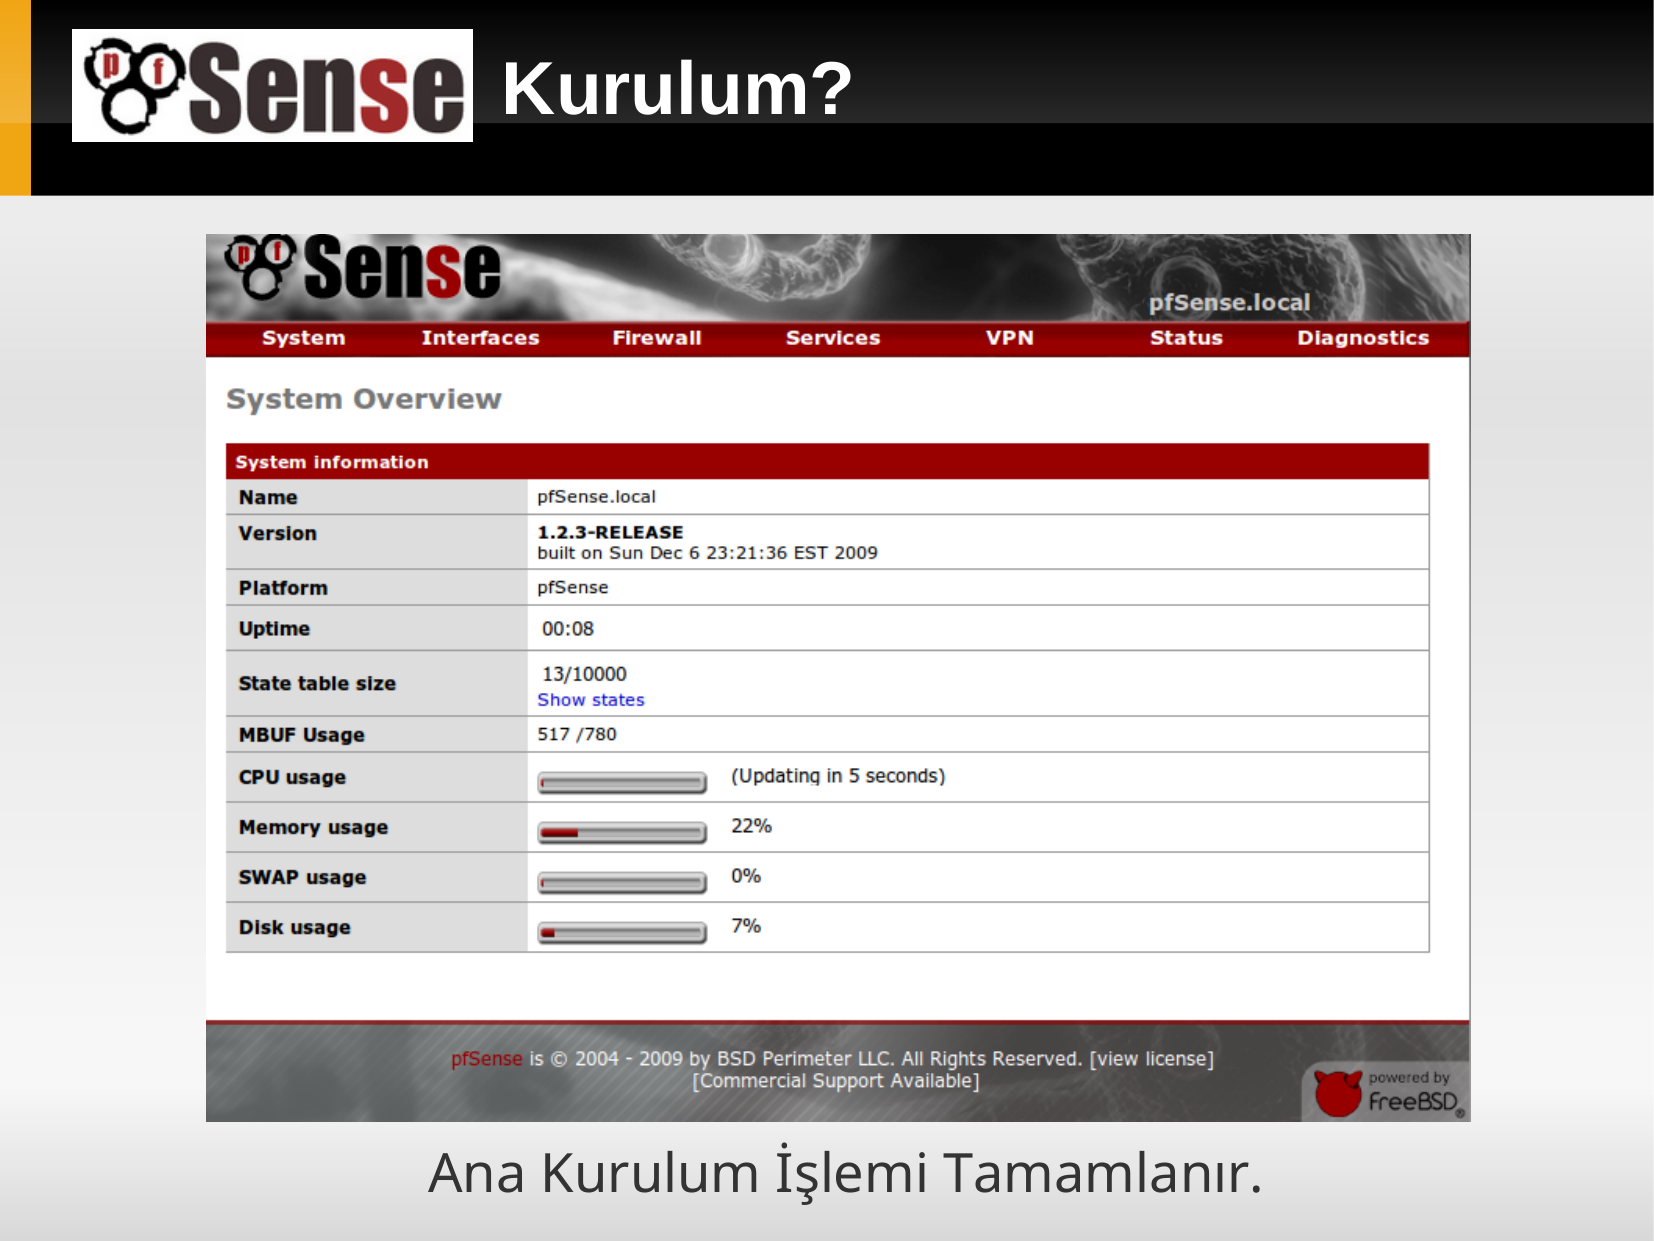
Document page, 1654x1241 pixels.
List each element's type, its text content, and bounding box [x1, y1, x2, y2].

picture [0, 0, 1654, 1241]
text_box Ana Kurulum İşlemi Tamamlanır. [413, 1130, 1234, 1211]
title Kurulum? [501, 0, 1625, 178]
